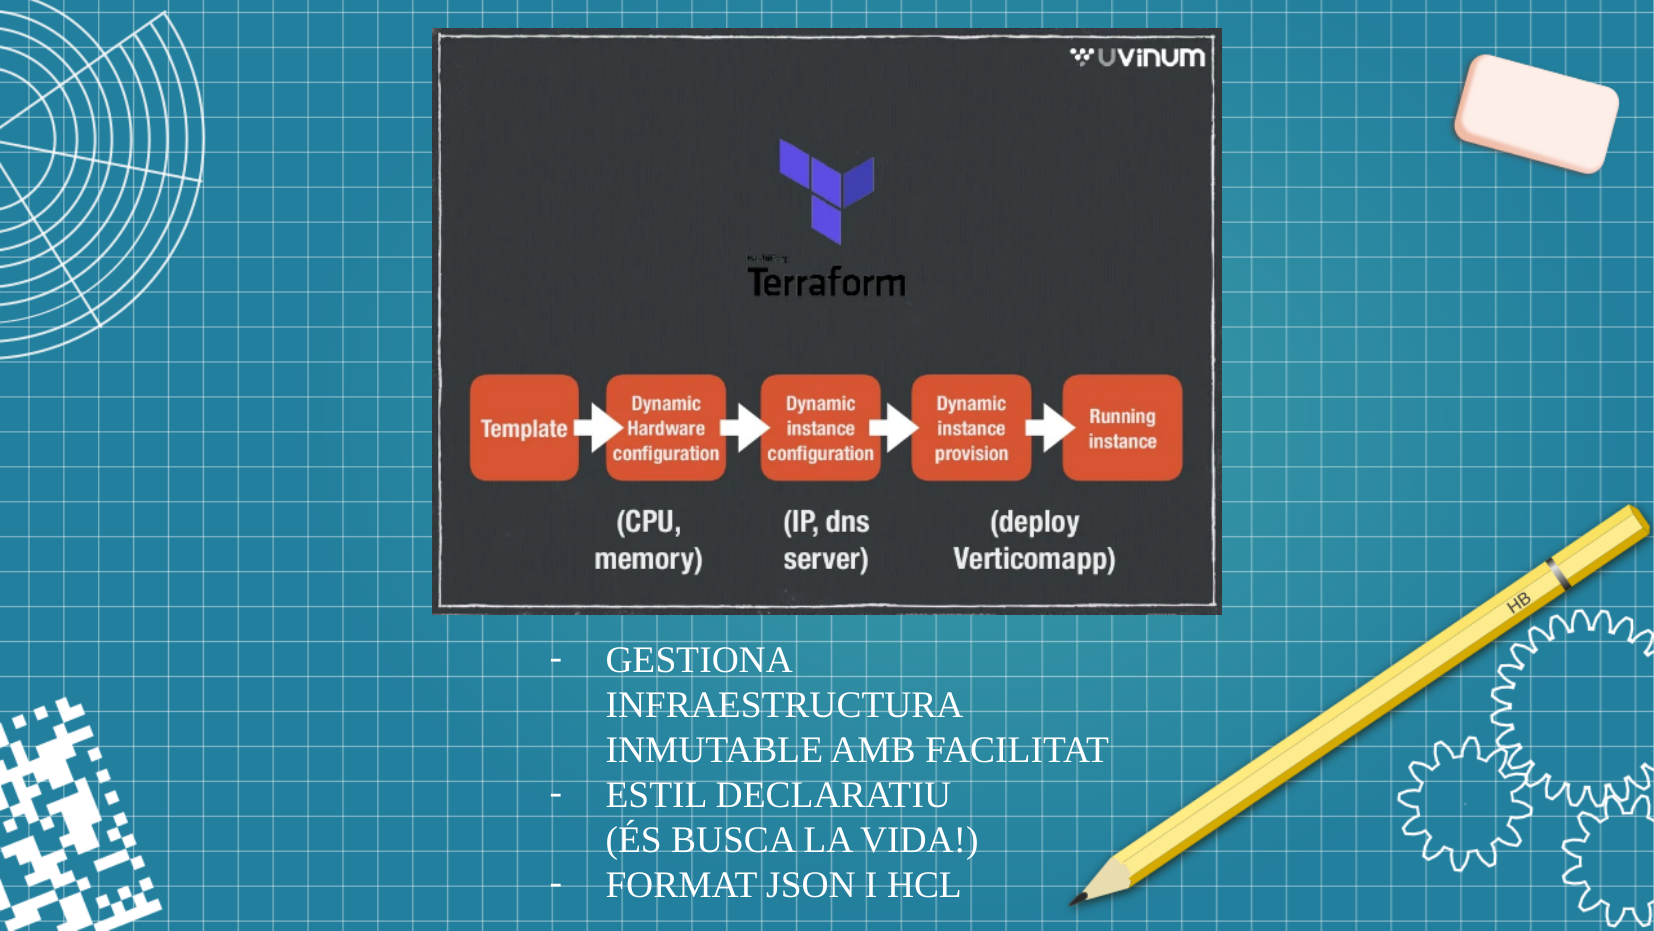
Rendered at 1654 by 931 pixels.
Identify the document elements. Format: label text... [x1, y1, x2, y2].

picture [0, 0, 1654, 931]
text_box GESTIONA INFRAESTRUCTURA INMUTABLE AMB FACILITAT ESTIL DECLARATIU (ÉS BUSCA LA VIDA!) FORMAT JSON I HCL [515, 619, 1138, 920]
